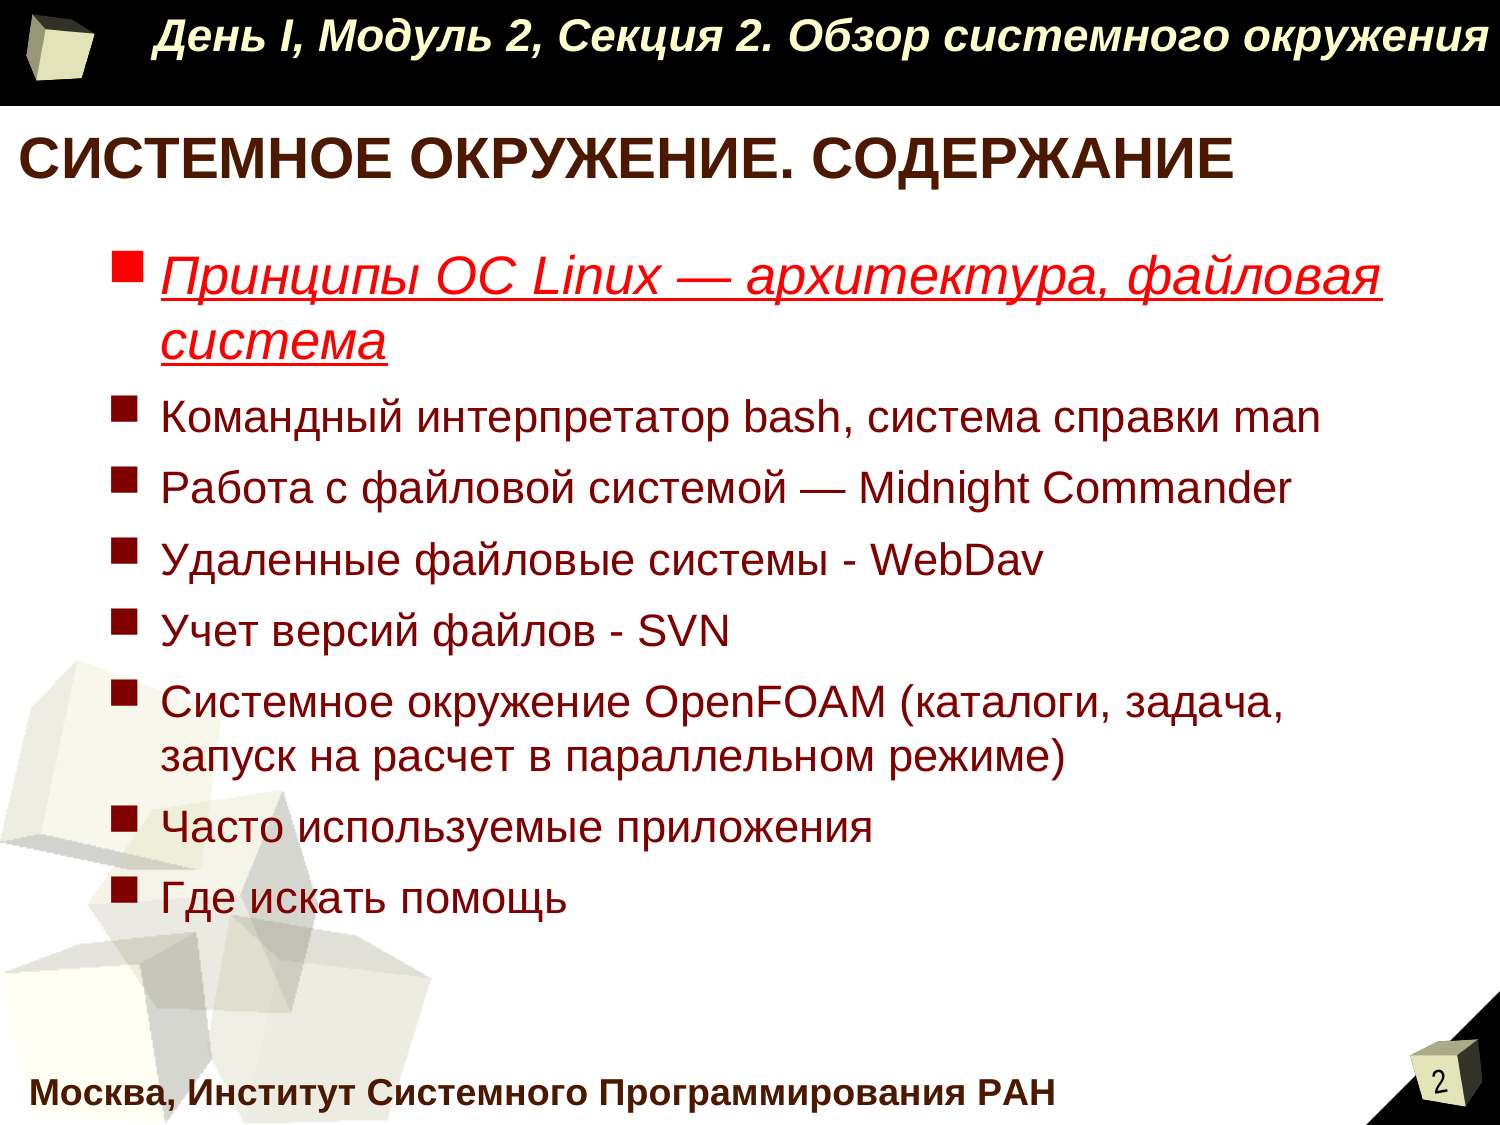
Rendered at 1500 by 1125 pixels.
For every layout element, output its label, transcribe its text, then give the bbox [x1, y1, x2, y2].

picture [423, 1088, 433, 1102]
text_box СИСТЕМНОЕ ОКРУЖЕНИЕ. СОДЕРЖАНИЕ [4, 112, 1500, 198]
picture [0, 659, 433, 1125]
list Принципы ОС Linux — архитектура, файловая система Командный интерпретатор bash, система справки man Работа с файловой системой — Midnight Commander Удаленные файловые системы - WebDav Учет версий файлов - SVN Системное окружение OpenFOAM (каталоги, задача, запуск на расчет в параллельном режиме) Часто используемые приложения Где искать помощь [75, 233, 1426, 976]
